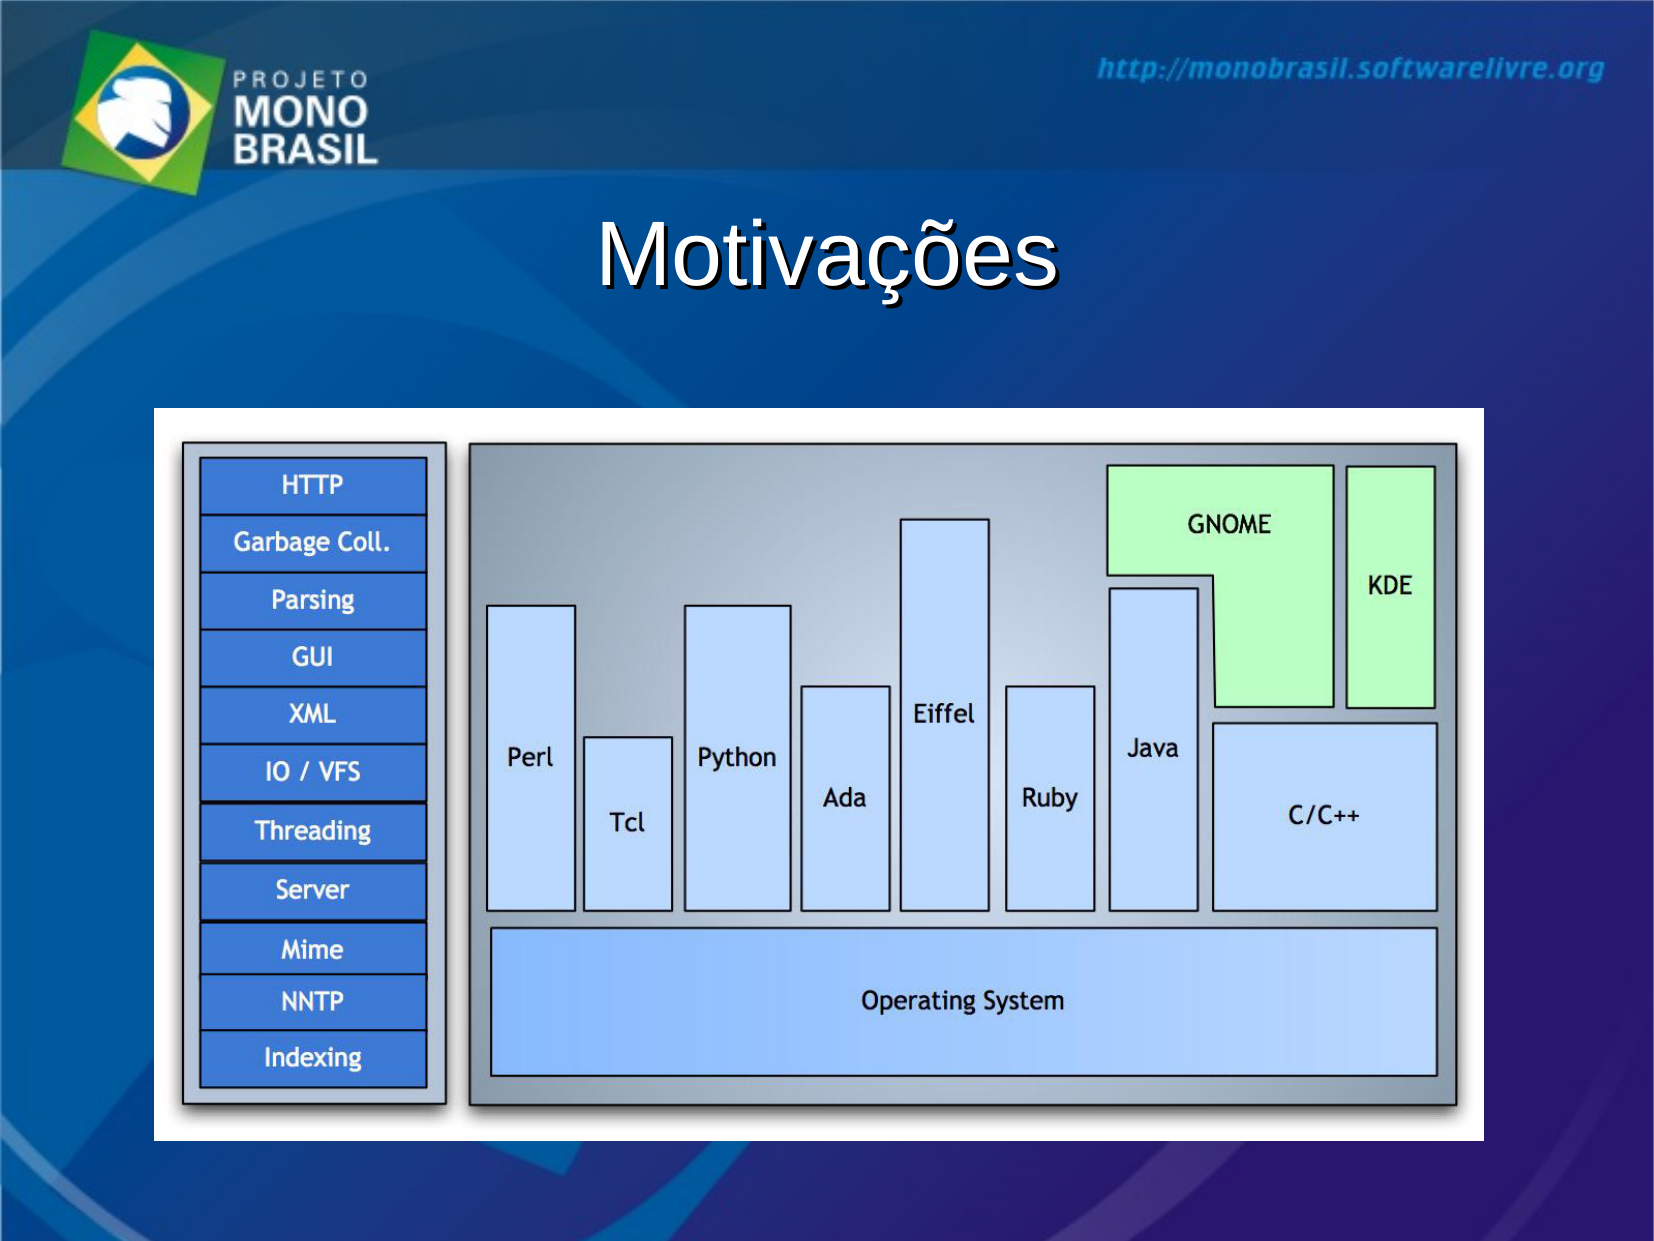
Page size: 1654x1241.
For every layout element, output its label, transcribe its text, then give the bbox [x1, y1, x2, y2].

title Motivações [121, 150, 1534, 358]
picture [0, 0, 1654, 1241]
